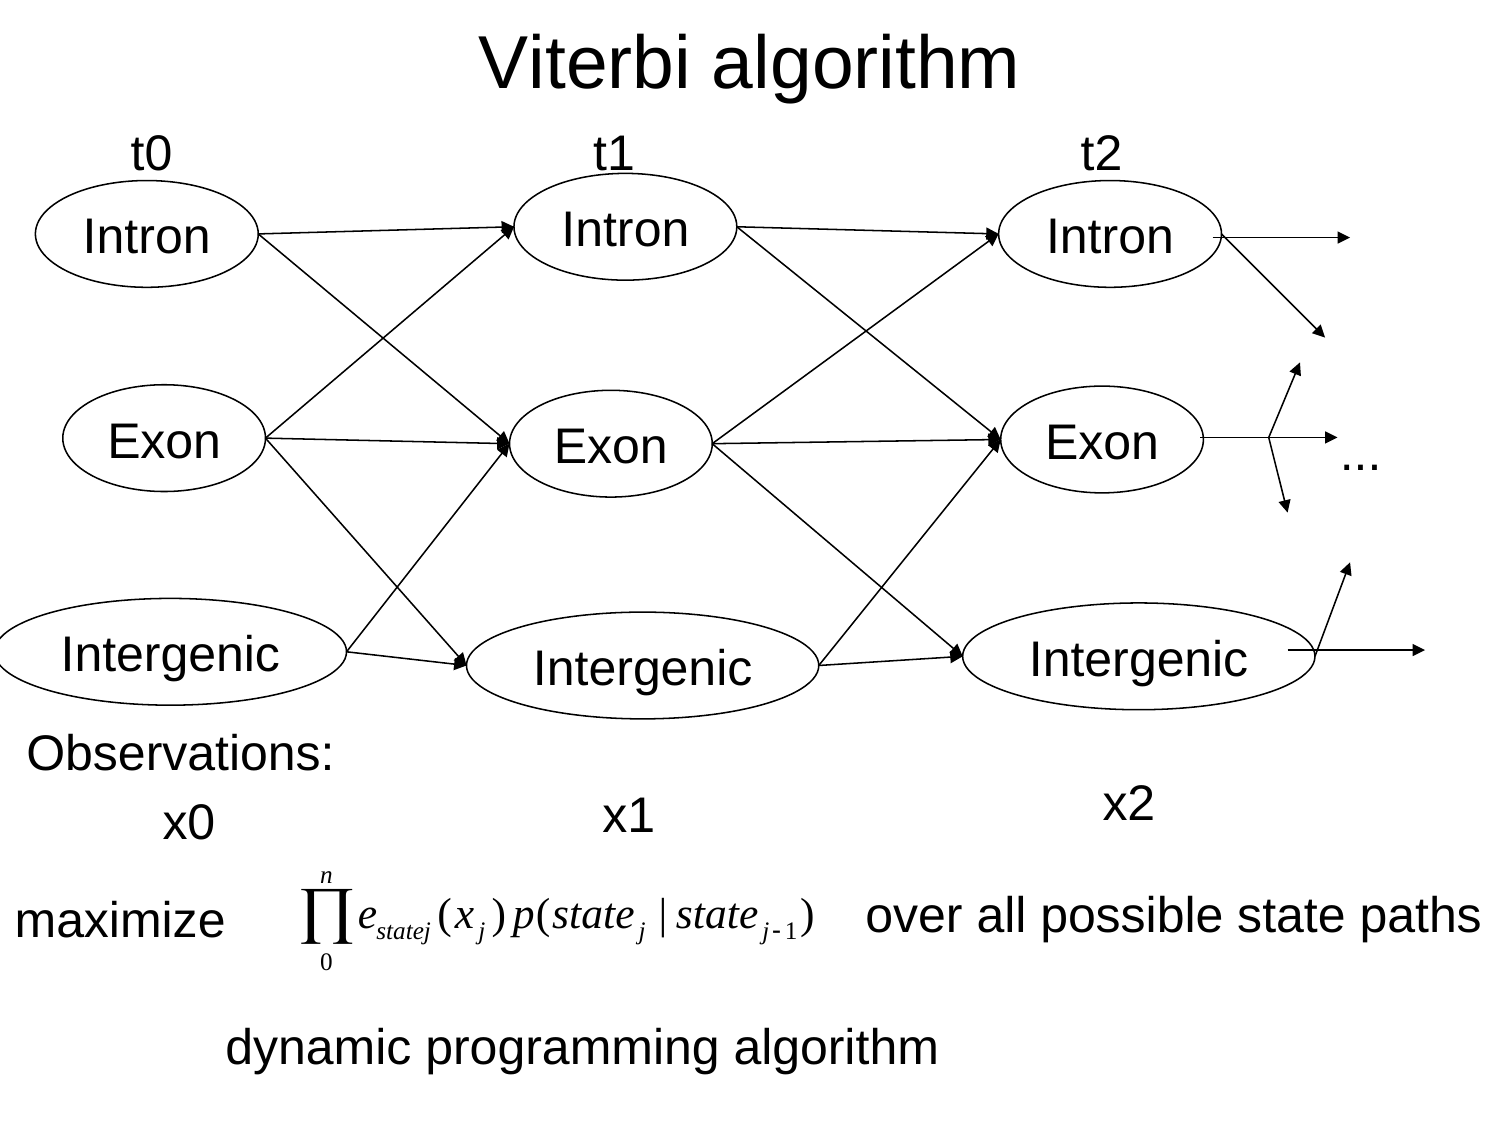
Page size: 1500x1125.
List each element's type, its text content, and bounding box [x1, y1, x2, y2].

text_box x2 [1087, 762, 1171, 838]
text_box Exon [62, 384, 266, 492]
text_box Intron [514, 174, 737, 281]
text_box t2 [1065, 112, 1138, 188]
text_box maximize [0, 880, 241, 956]
text_box Intergenic [962, 602, 1315, 710]
text_box Observations: [11, 712, 350, 788]
text_box Intron [35, 182, 259, 288]
text_box x0 [147, 788, 231, 857]
text_box x1 [587, 774, 671, 851]
text_box over all possible state paths [850, 874, 1497, 951]
text_box t1 [578, 112, 650, 188]
text_box dynamic programming algorithm [210, 1006, 969, 1082]
title Viterbi algorithm [0, 12, 1500, 113]
text_box ... [1324, 412, 1413, 488]
text_box Intron [998, 182, 1222, 288]
text_box Exon [509, 390, 713, 498]
chart [293, 855, 821, 980]
text_box Intergenic [0, 598, 347, 706]
text_box t0 [115, 112, 188, 188]
text_box Exon [1000, 386, 1204, 493]
text_box Intergenic [466, 612, 819, 719]
